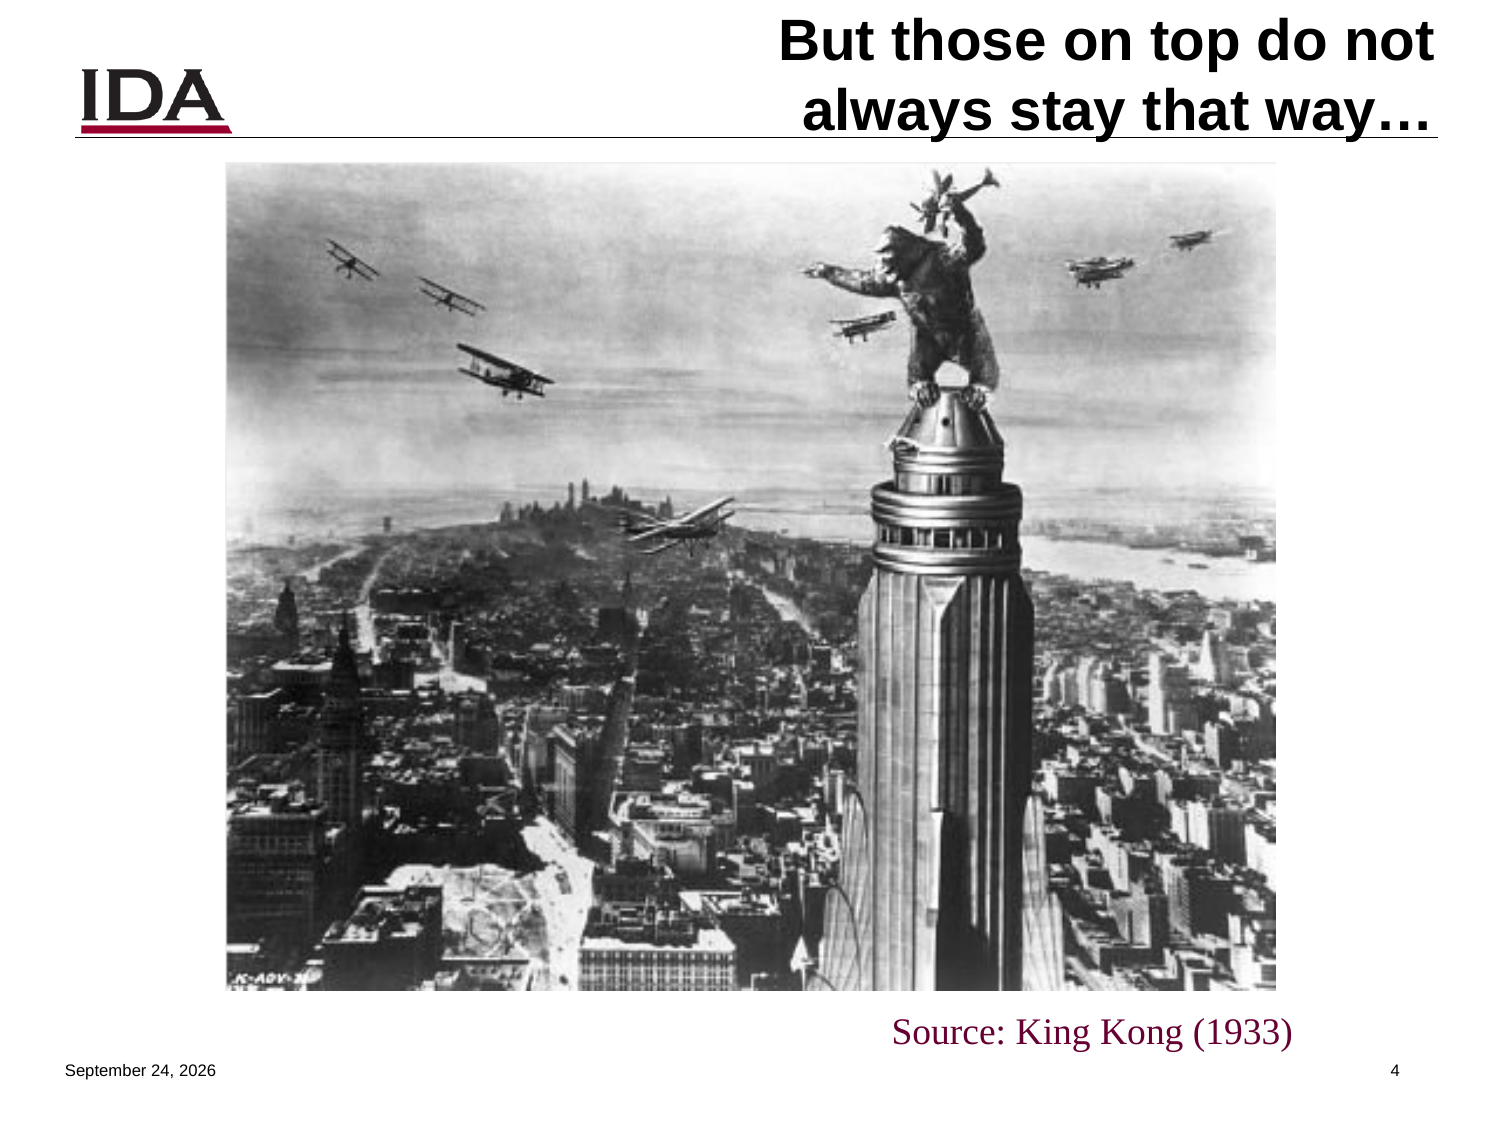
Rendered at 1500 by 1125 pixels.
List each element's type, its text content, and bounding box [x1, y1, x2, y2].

text_box Source: King Kong (1933) [876, 999, 1309, 1061]
text_box November 9, 2011 [49, 1012, 363, 1088]
title But those on top do not always stay that way… [425, 0, 1450, 150]
text_box <number> [1102, 1012, 1415, 1088]
picture [77, 65, 233, 138]
picture [225, 162, 1276, 991]
